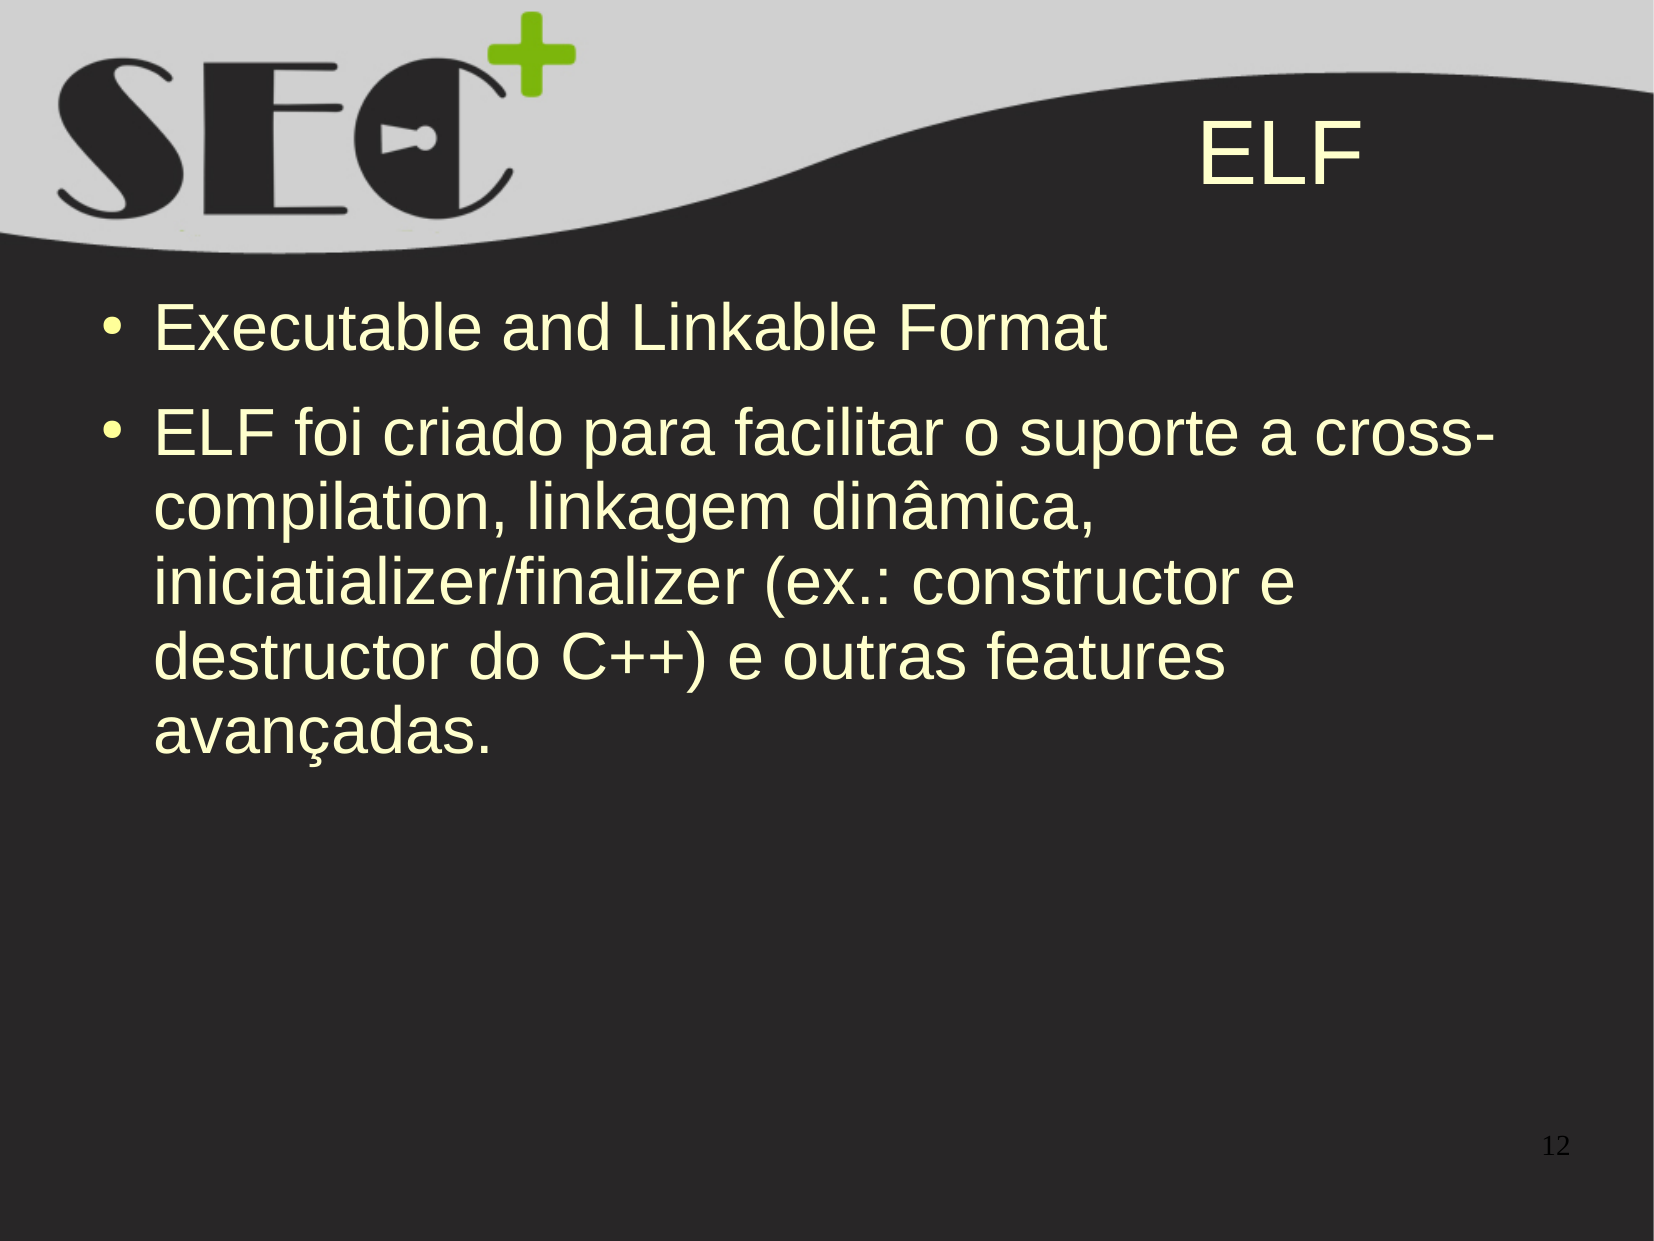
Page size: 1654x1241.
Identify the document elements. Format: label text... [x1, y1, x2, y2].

list Executable and Linkable Format ELF foi criado para facilitar o suporte a cross-compilation, linkagem dinâmica, iniciatializer/finalizer (ex.: constructor e destructor do C++) e outras features avançadas. [82, 290, 1571, 1109]
picture [0, 0, 1654, 1241]
title ELF [990, 49, 1571, 257]
